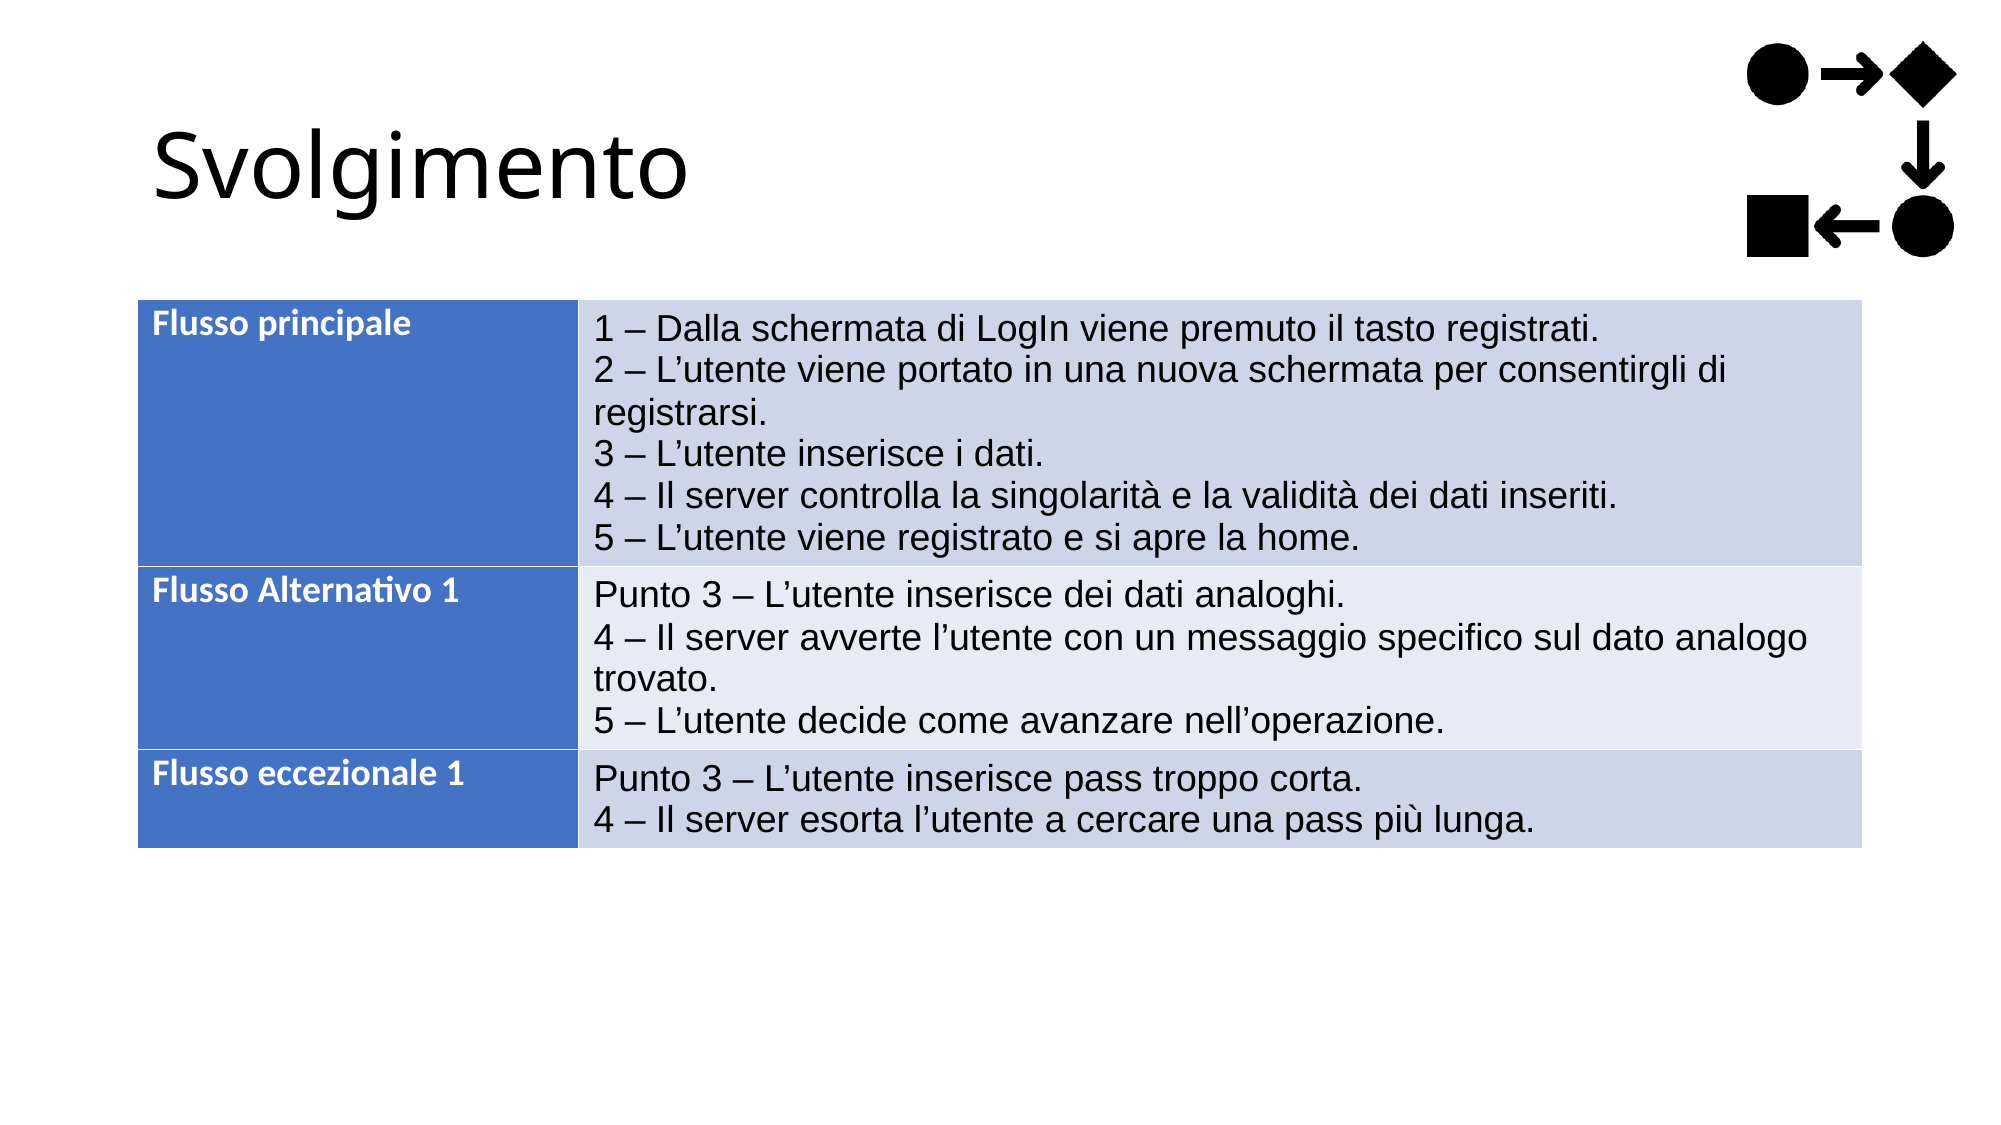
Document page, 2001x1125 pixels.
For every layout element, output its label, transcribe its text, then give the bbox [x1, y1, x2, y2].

table_header Flusso principale [138, 300, 578, 566]
picture [1703, 0, 2000, 297]
title Svolgimento [137, 59, 1703, 278]
table_cell Flusso Alternativo 1 [138, 567, 578, 749]
table_cell Flusso eccezionale 1 [138, 750, 578, 848]
table_cell Punto 3 – L’utente inserisce pass troppo corta. 4 – Il server esorta l’utente a cercare una pass più lunga. [579, 750, 1862, 848]
table_cell Punto 3 – L’utente inserisce dei dati analoghi. 4 – Il server avverte l’utente con un messaggio specifico sul dato analogo trovato. 5 – L’utente decide come avanzare nell’operazione. [579, 567, 1862, 749]
table_header 1 – Dalla schermata di LogIn viene premuto il tasto registrati. 2 – L’utente viene portato in una nuova schermata per consentirgli di registrarsi. 3 – L’utente inserisce i dati. 4 – Il server controlla la singolarità e la validità dei dati inseriti. 5 – L’utente viene registrato e si apre la home. [579, 300, 1862, 566]
